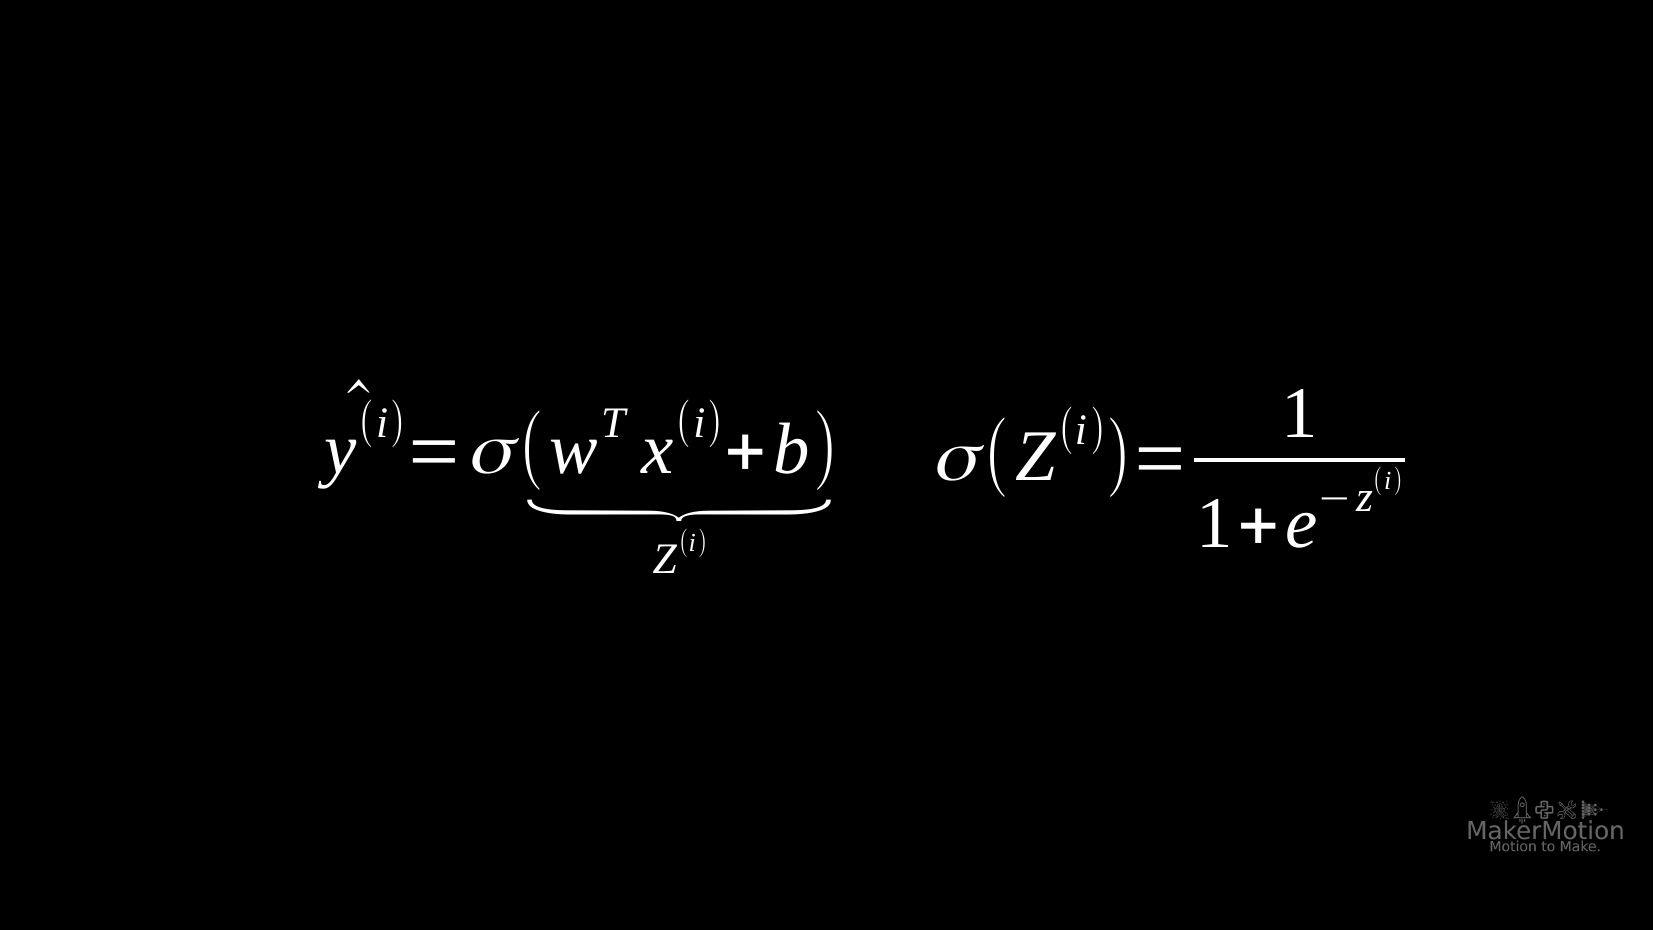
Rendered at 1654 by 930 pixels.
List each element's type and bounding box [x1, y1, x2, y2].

chart [924, 373, 1415, 563]
picture [1440, 719, 1651, 930]
chart [308, 376, 845, 583]
